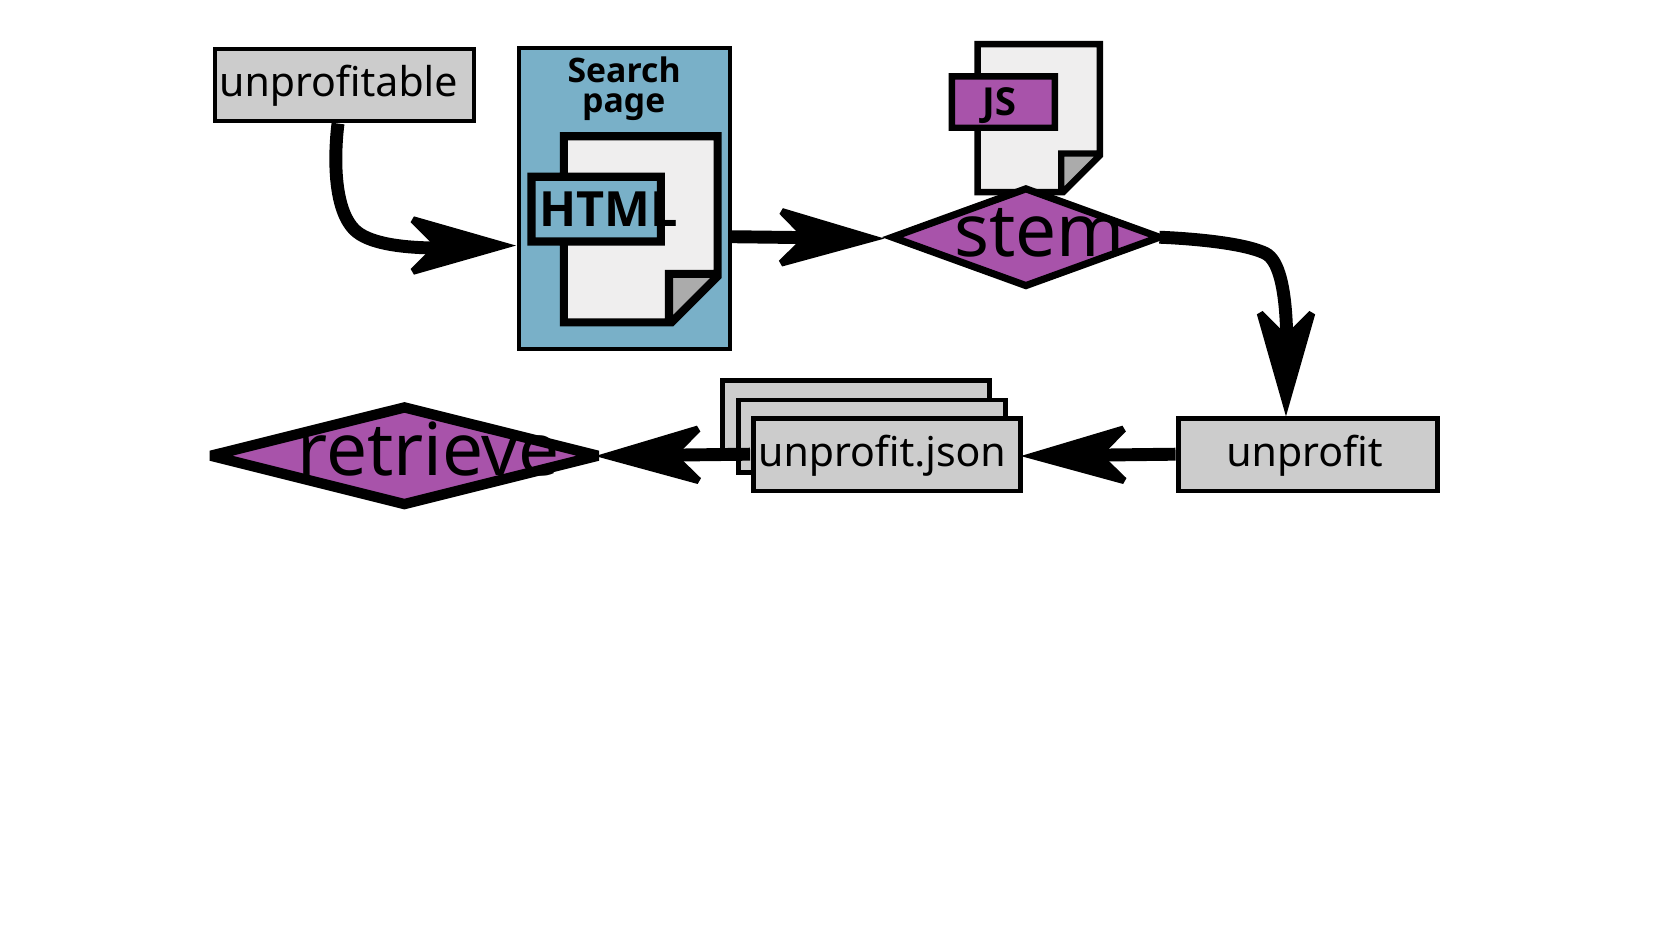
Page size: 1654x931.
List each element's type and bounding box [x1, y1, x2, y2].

picture [186, 16, 1467, 922]
